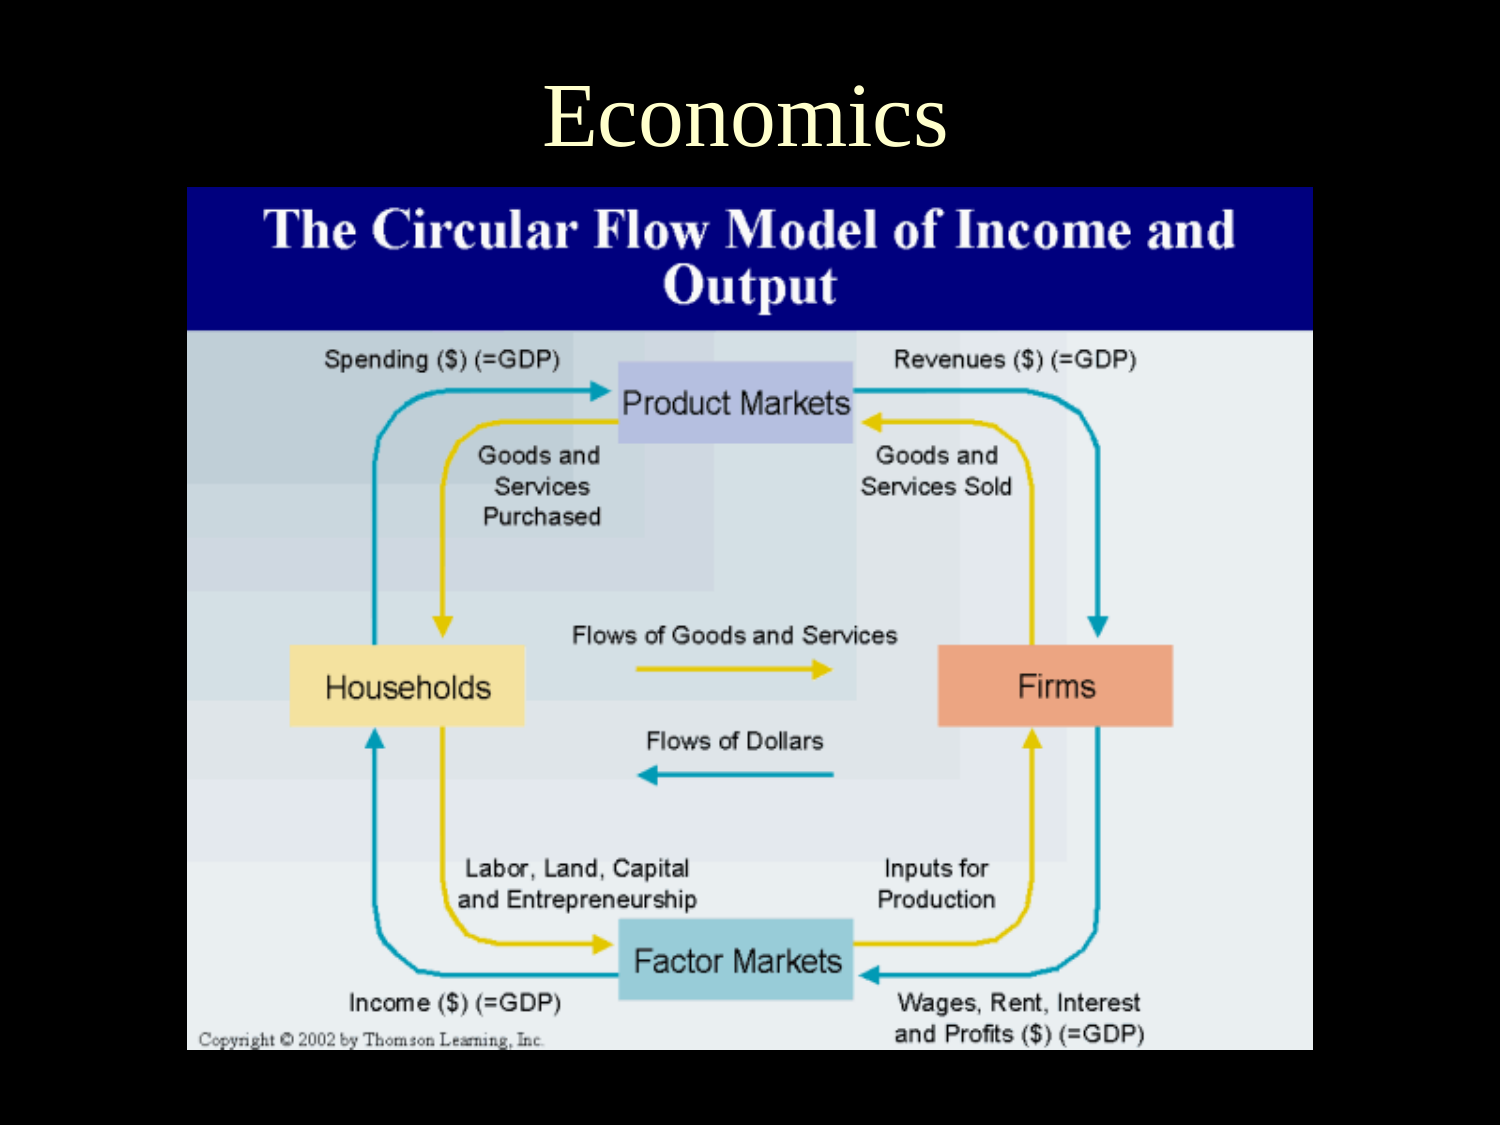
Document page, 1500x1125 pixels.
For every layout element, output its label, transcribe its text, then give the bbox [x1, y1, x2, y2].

picture [187, 187, 1313, 1051]
title Economics [108, 25, 1384, 214]
